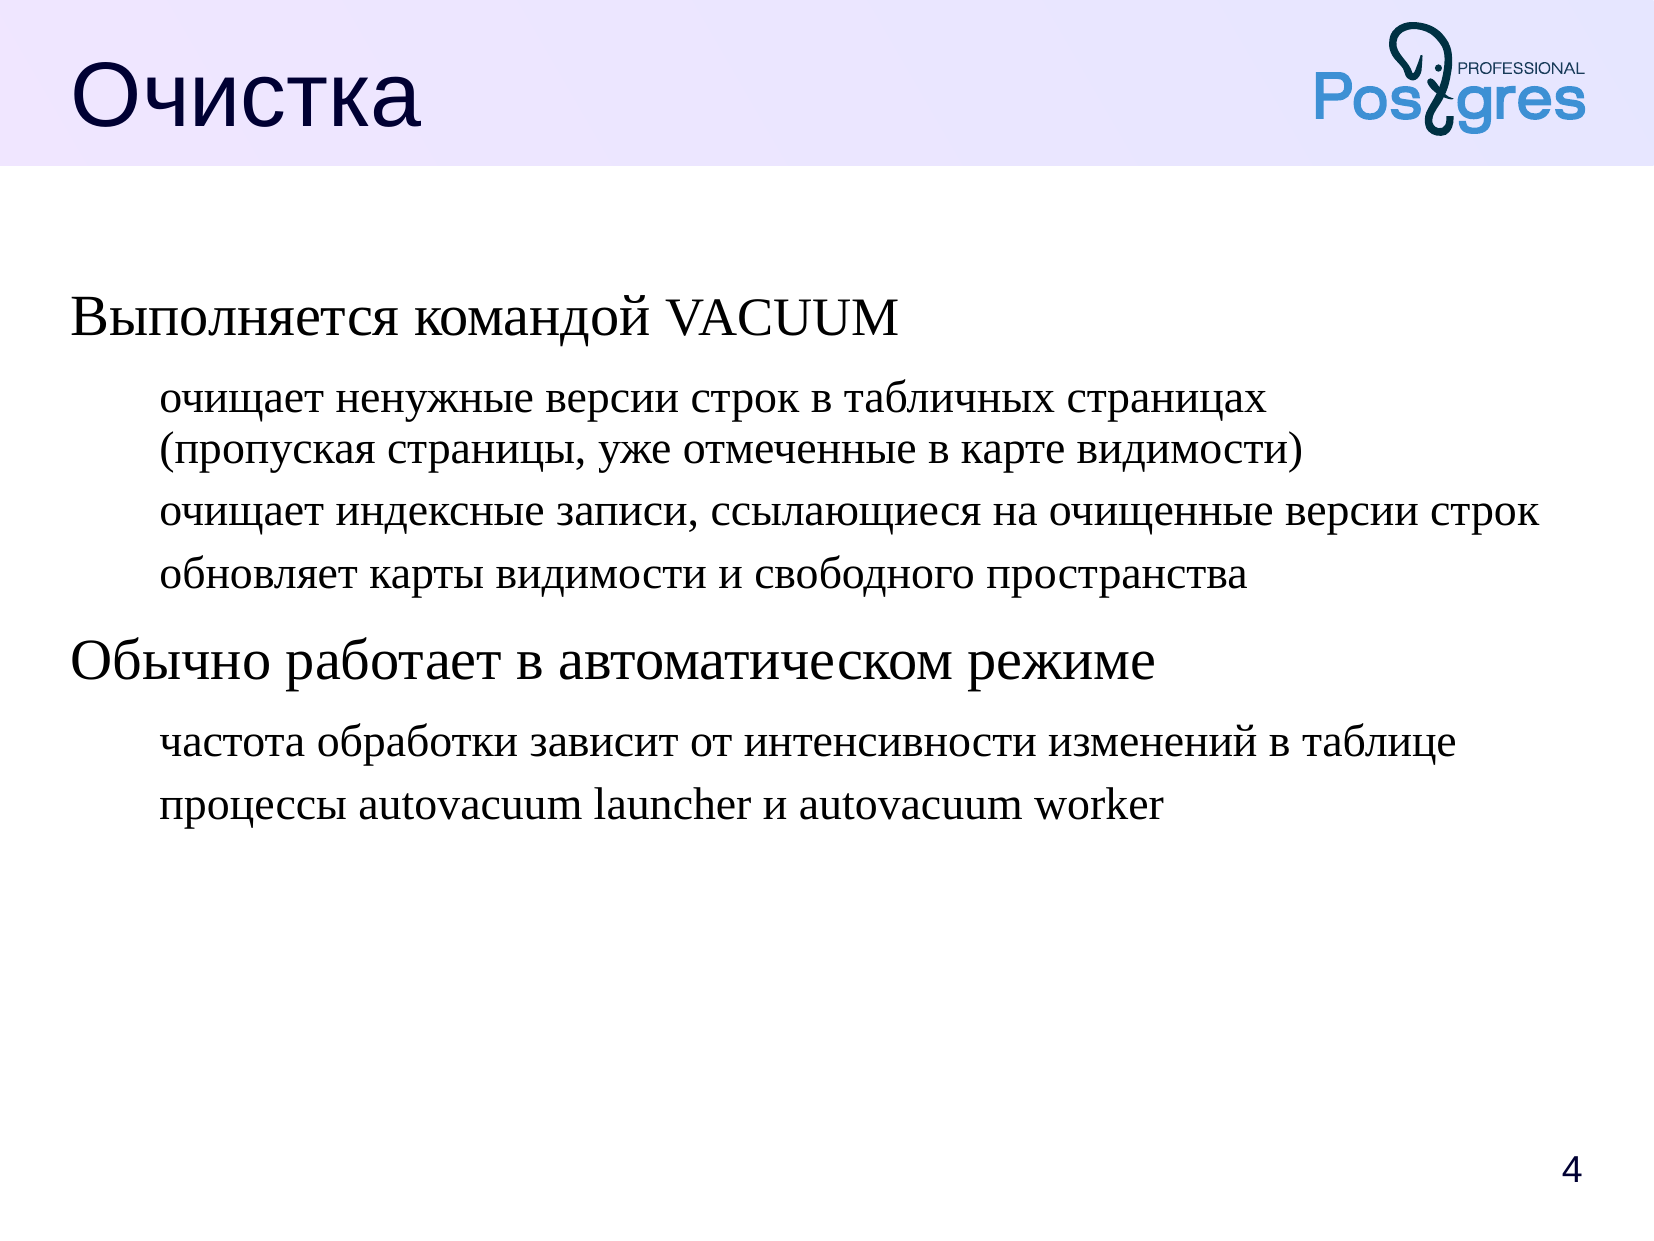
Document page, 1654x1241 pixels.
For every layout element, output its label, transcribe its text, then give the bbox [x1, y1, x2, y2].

list Выполняется командой VACUUM очищает ненужные версии строк в табличных страницах (пропуская страницы, уже отмеченные в карте видимости) очищает индексные записи, ссылающиеся на очищенные версии строк обновляет карты видимости и свободного пространства Обычно работает в автоматическом режиме частота обработки зависит от интенсивности изменений в таблице процессы autovacuum launcher и autovacuum worker [70, 283, 1583, 1141]
title Очистка [70, 43, 1241, 147]
